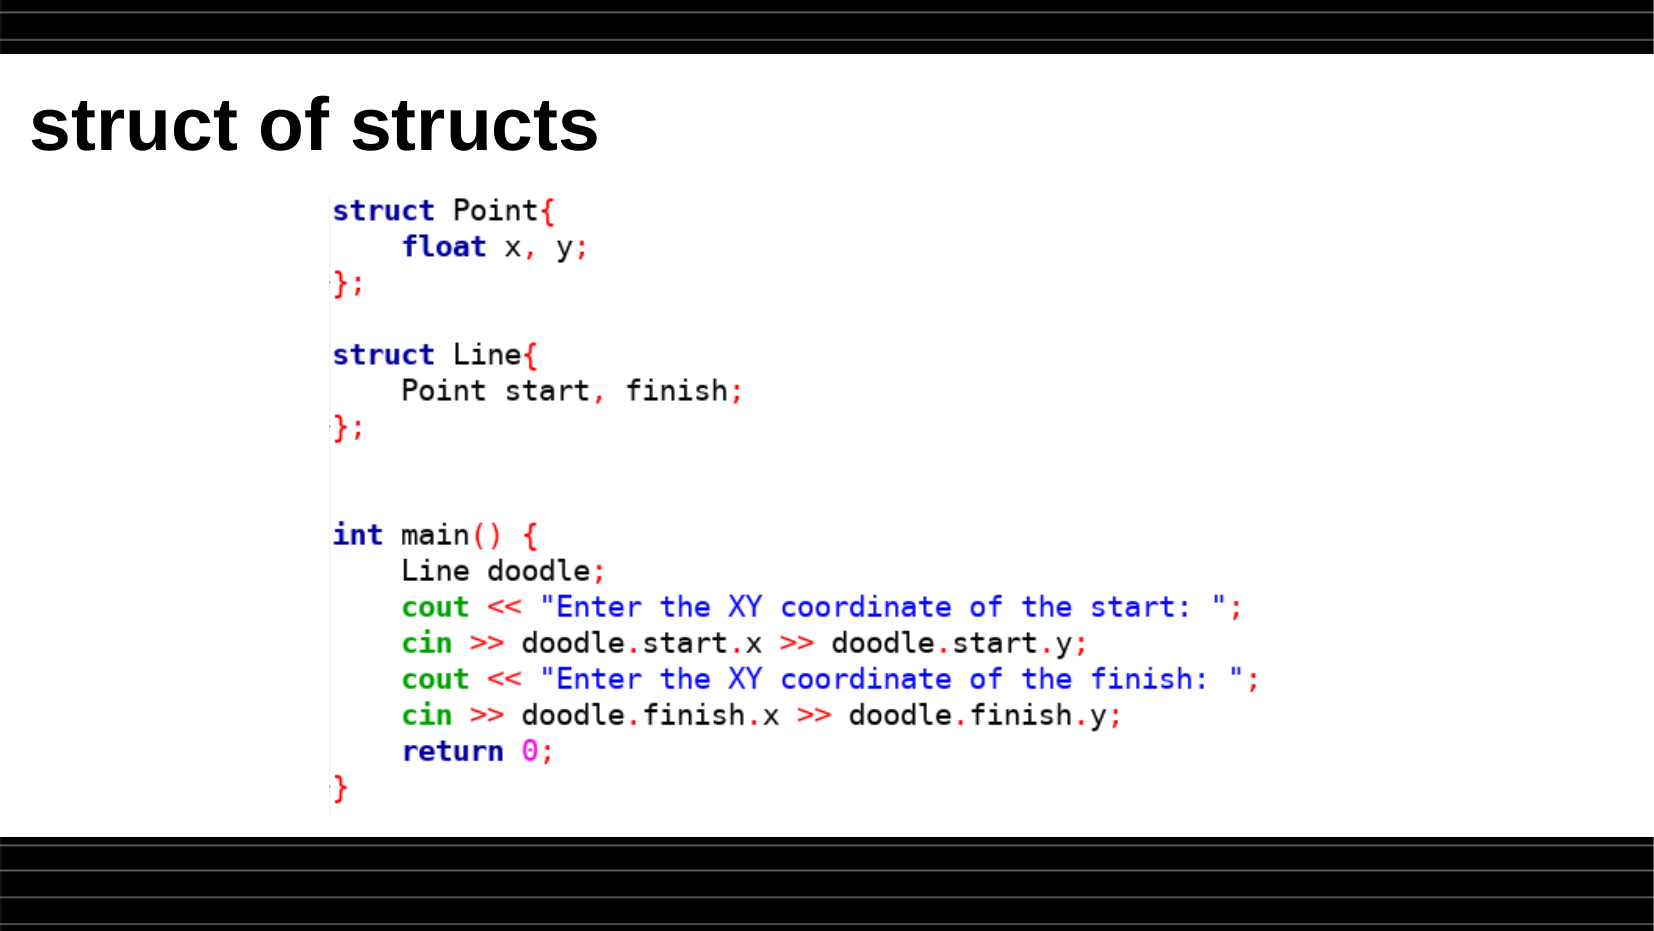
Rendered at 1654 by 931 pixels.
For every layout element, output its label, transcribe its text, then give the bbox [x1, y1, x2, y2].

picture [0, 0, 1654, 54]
picture [0, 837, 1654, 931]
picture [329, 194, 1276, 816]
text_box struct of structs [15, 75, 1546, 174]
